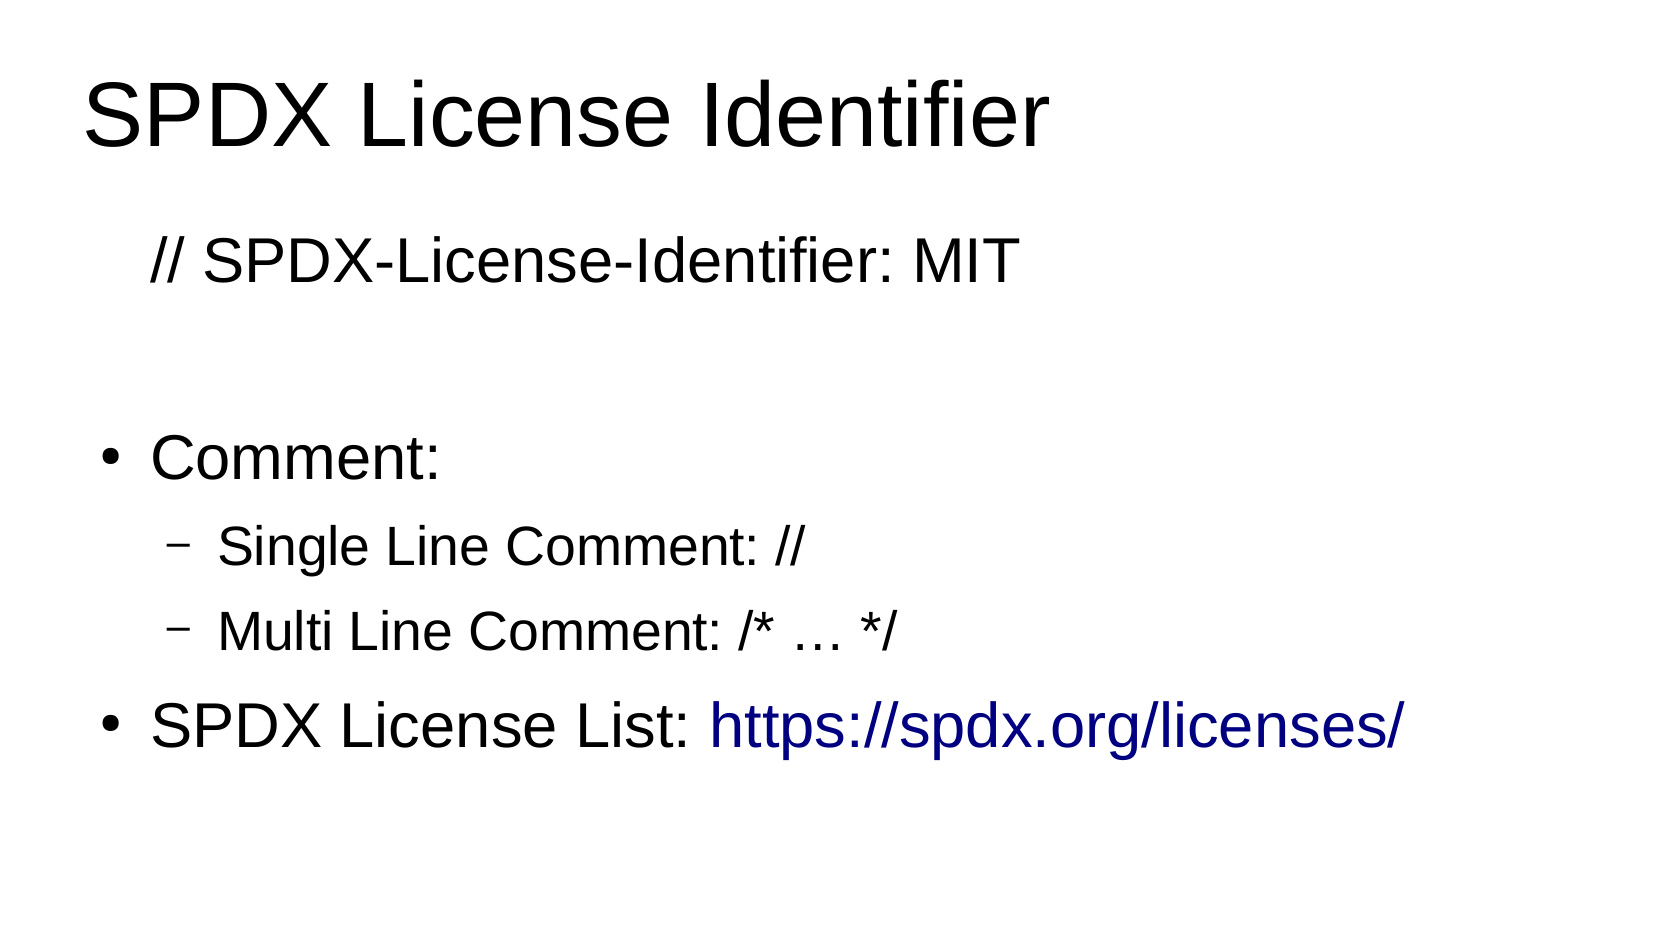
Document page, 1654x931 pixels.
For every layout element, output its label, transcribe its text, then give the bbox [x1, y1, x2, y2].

list // SPDX-License-Identifier: MIT Comment: Single Line Comment: // Multi Line Comment: /* … */ SPDX License List: https://spdx.org/licenses/ [82, 225, 1571, 765]
title SPDX License Identifier [82, 37, 1571, 193]
